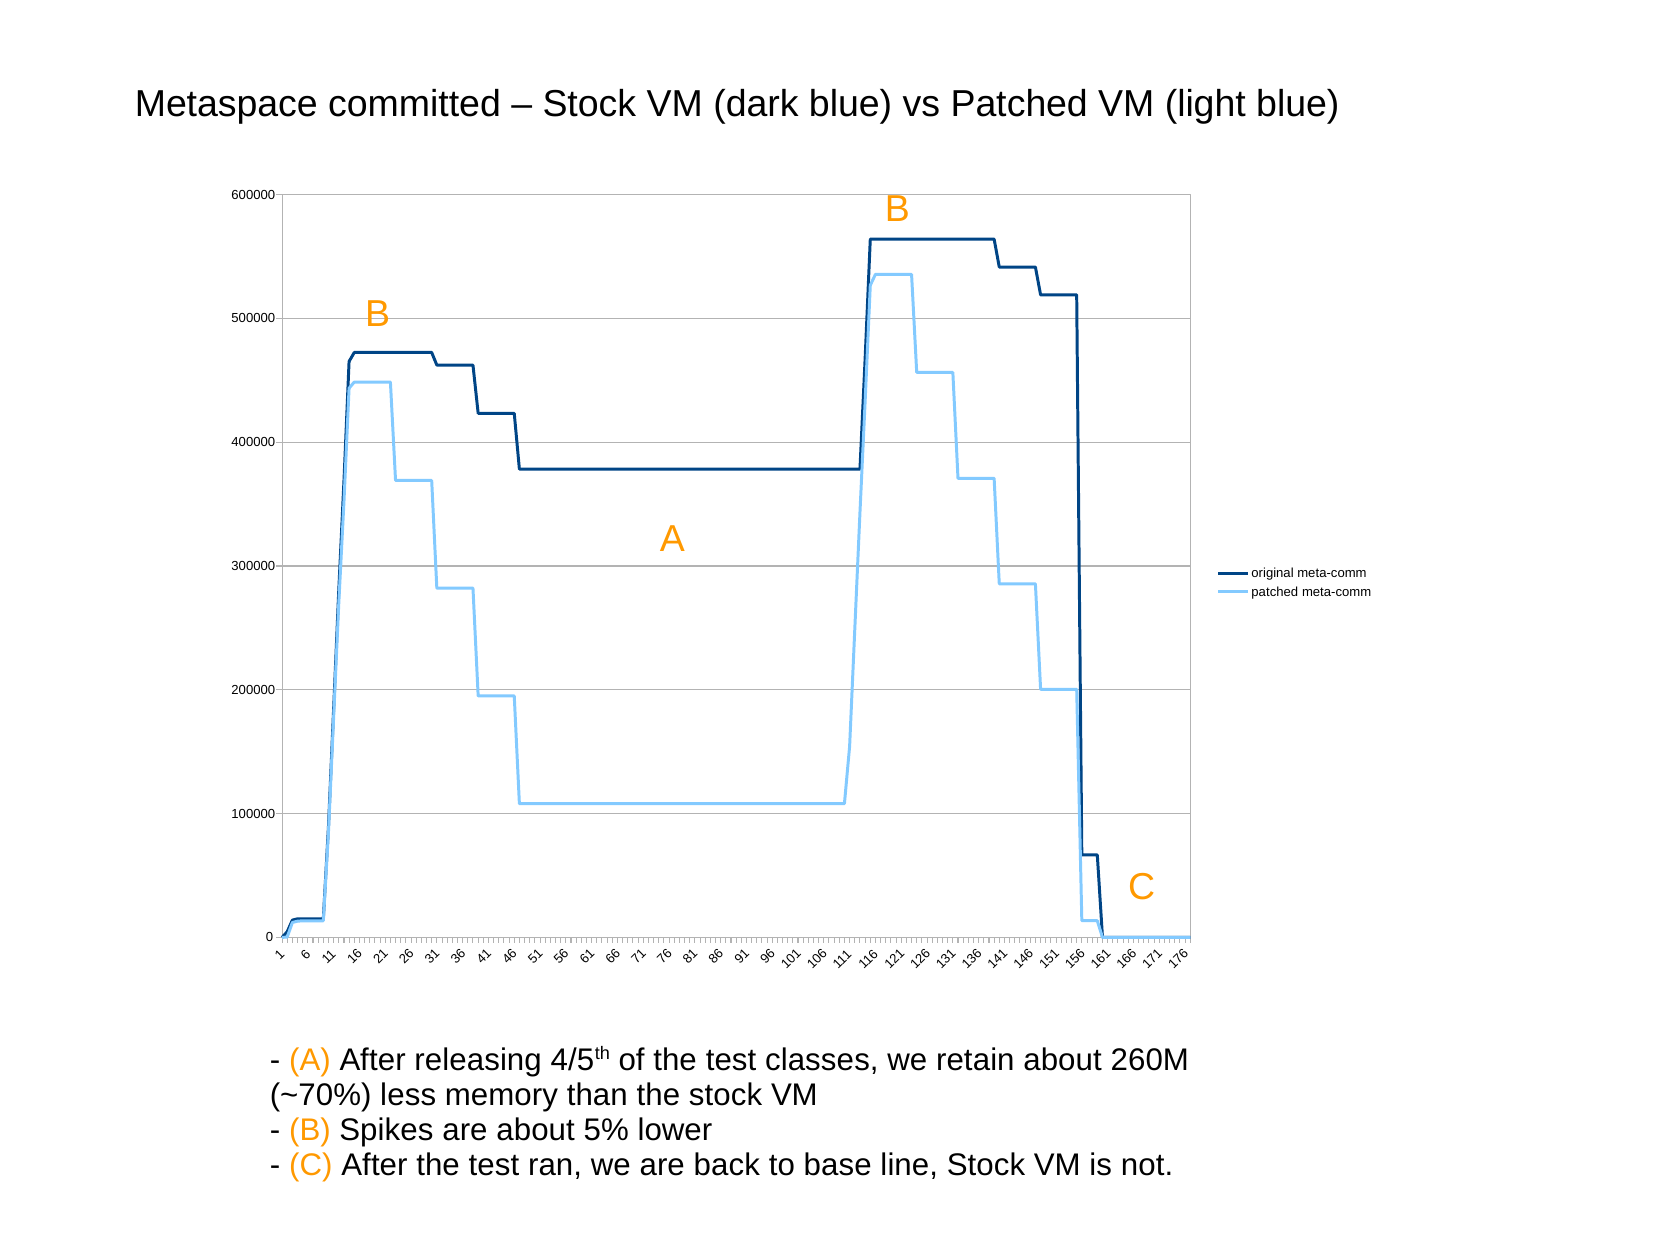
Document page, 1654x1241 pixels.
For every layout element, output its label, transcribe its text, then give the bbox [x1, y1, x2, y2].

text_box - (A) After releasing 4/5th of the test classes, we retain about 260M (~70%) less memory than the stock VM - (B) Spikes are about 5% lower - (C) After the test ran, we are back to base line, Stock VM is not. [255, 1035, 1255, 1191]
picture [207, 173, 1381, 993]
text_box A [645, 510, 700, 567]
text_box B [870, 180, 925, 237]
text_box C [1113, 858, 1171, 916]
text_box Metaspace committed – Stock VM (dark blue) vs Patched VM (light blue) [120, 75, 1355, 174]
text_box B [350, 285, 406, 342]
